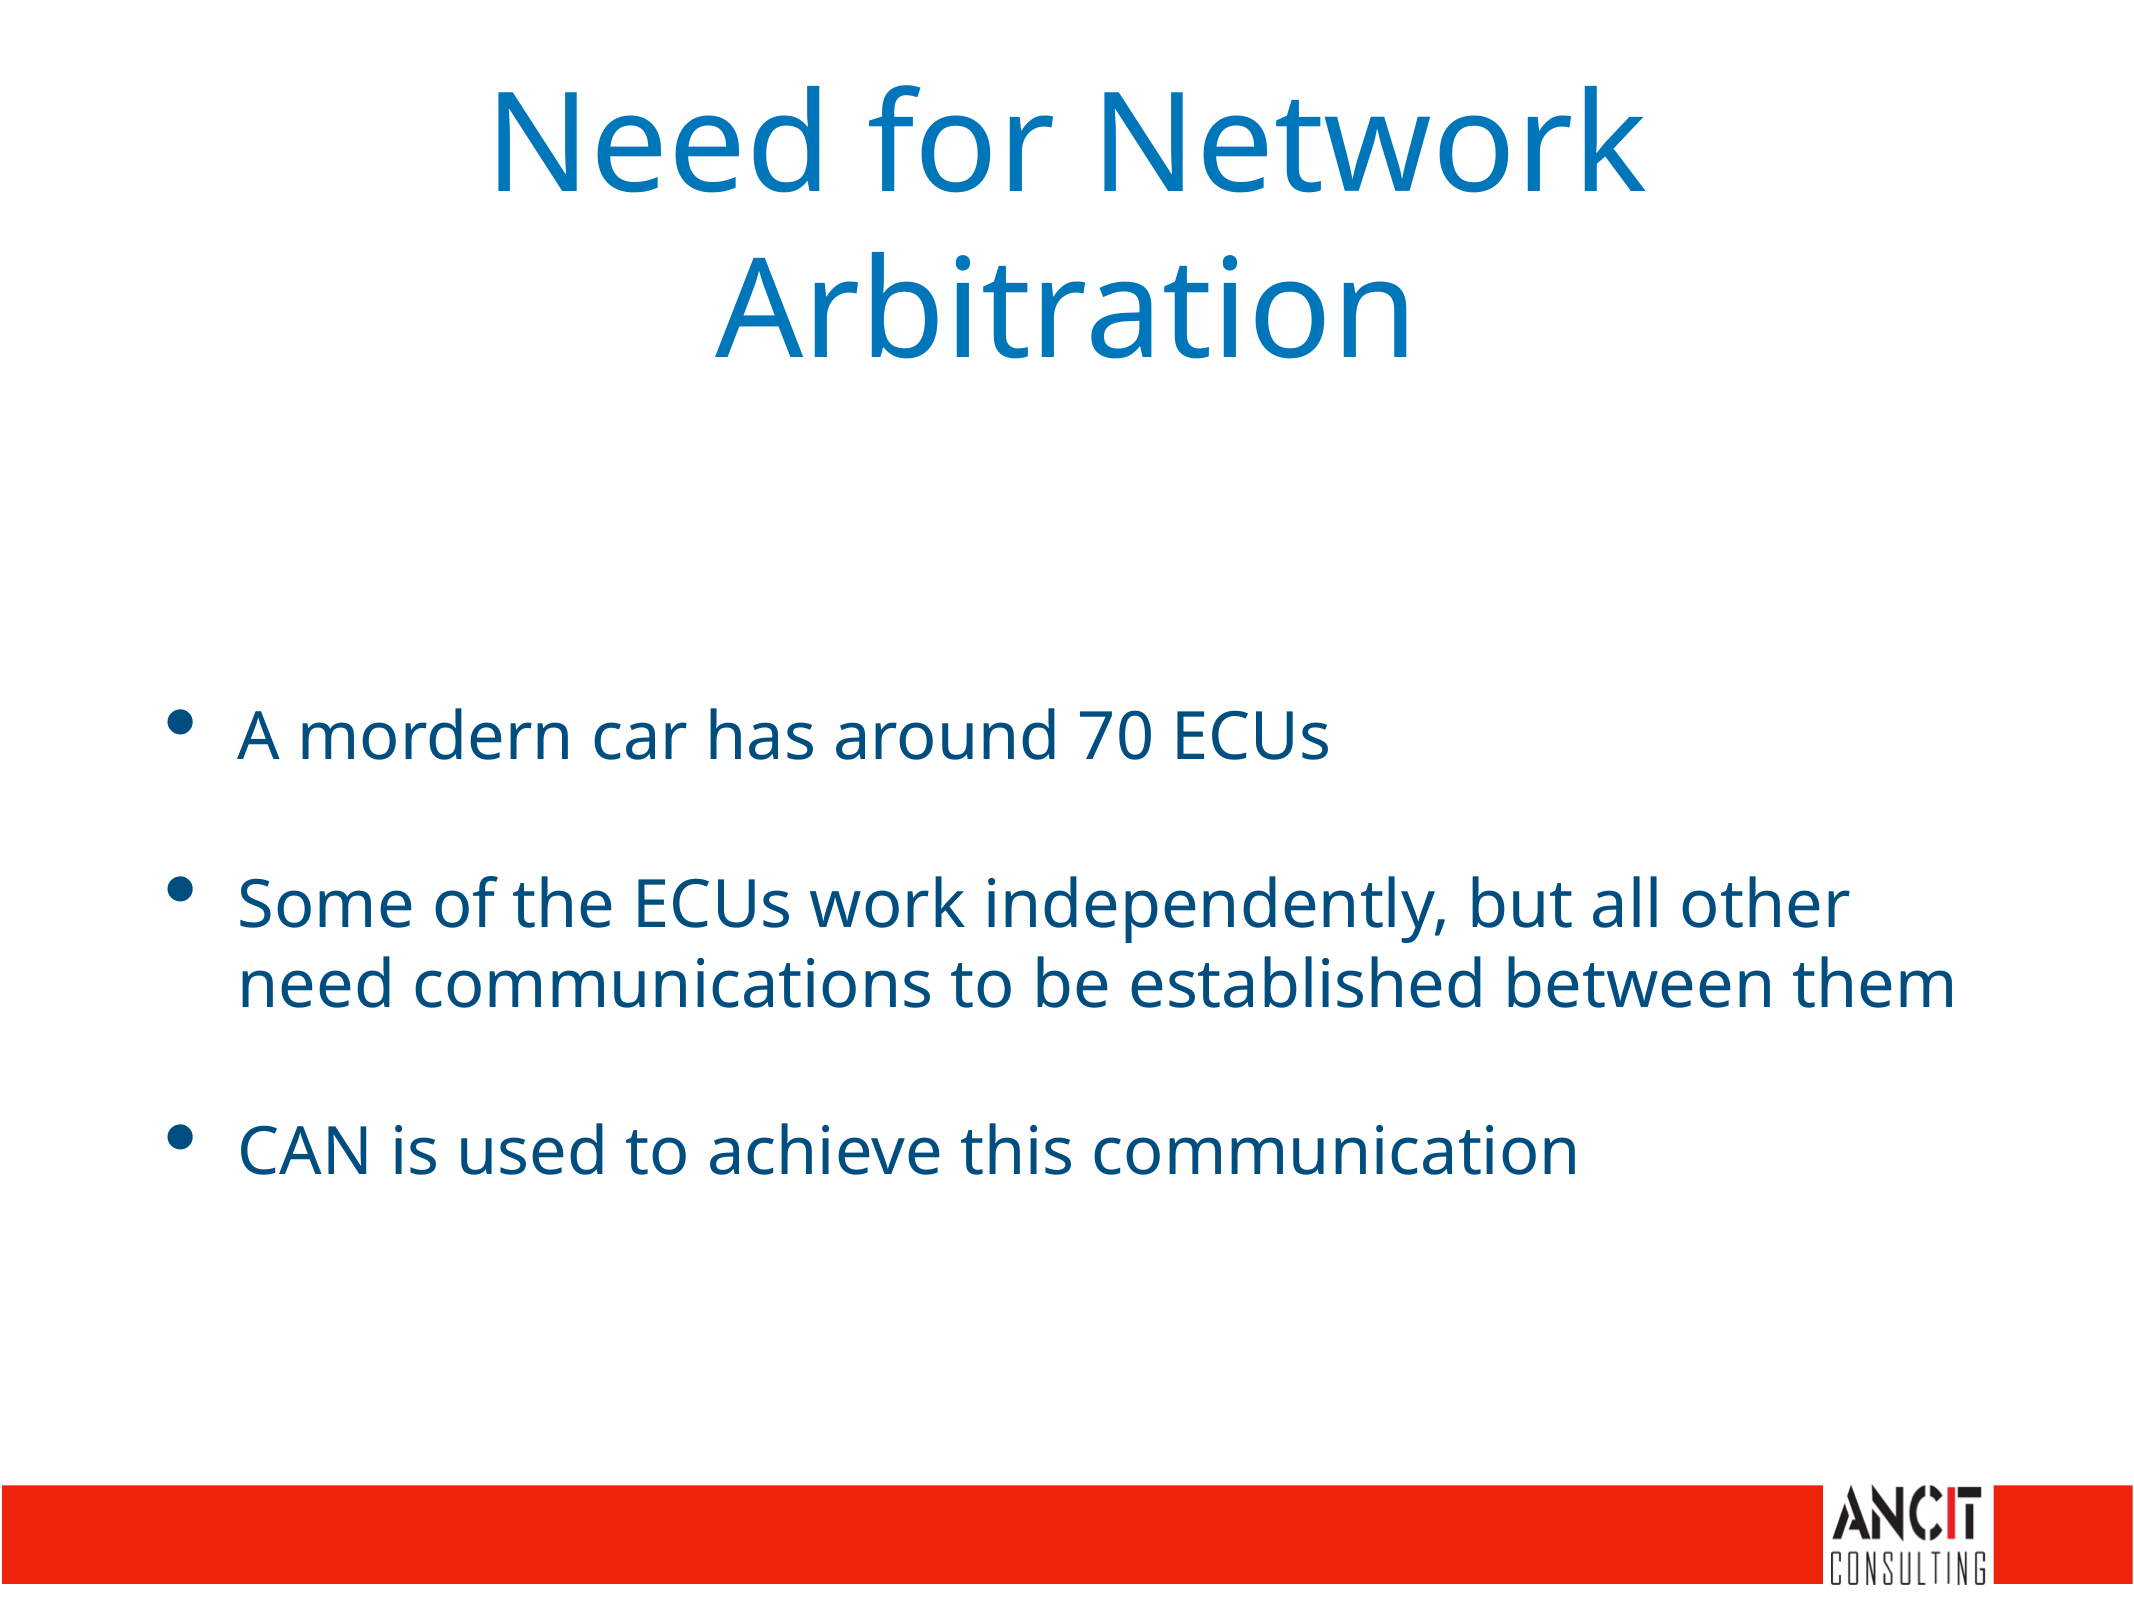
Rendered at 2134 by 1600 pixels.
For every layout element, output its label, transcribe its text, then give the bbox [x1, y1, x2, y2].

text_box [2, 1485, 1823, 1584]
text_box [1993, 1485, 2133, 1584]
list A mordern car has around 70 ECUs Some of the ECUs work independently, but all other need communications to be established between them CAN is used to achieve this communication [156, 425, 1978, 1457]
picture [1831, 1484, 1986, 1585]
title Need for Network Arbitration [156, 41, 1978, 396]
